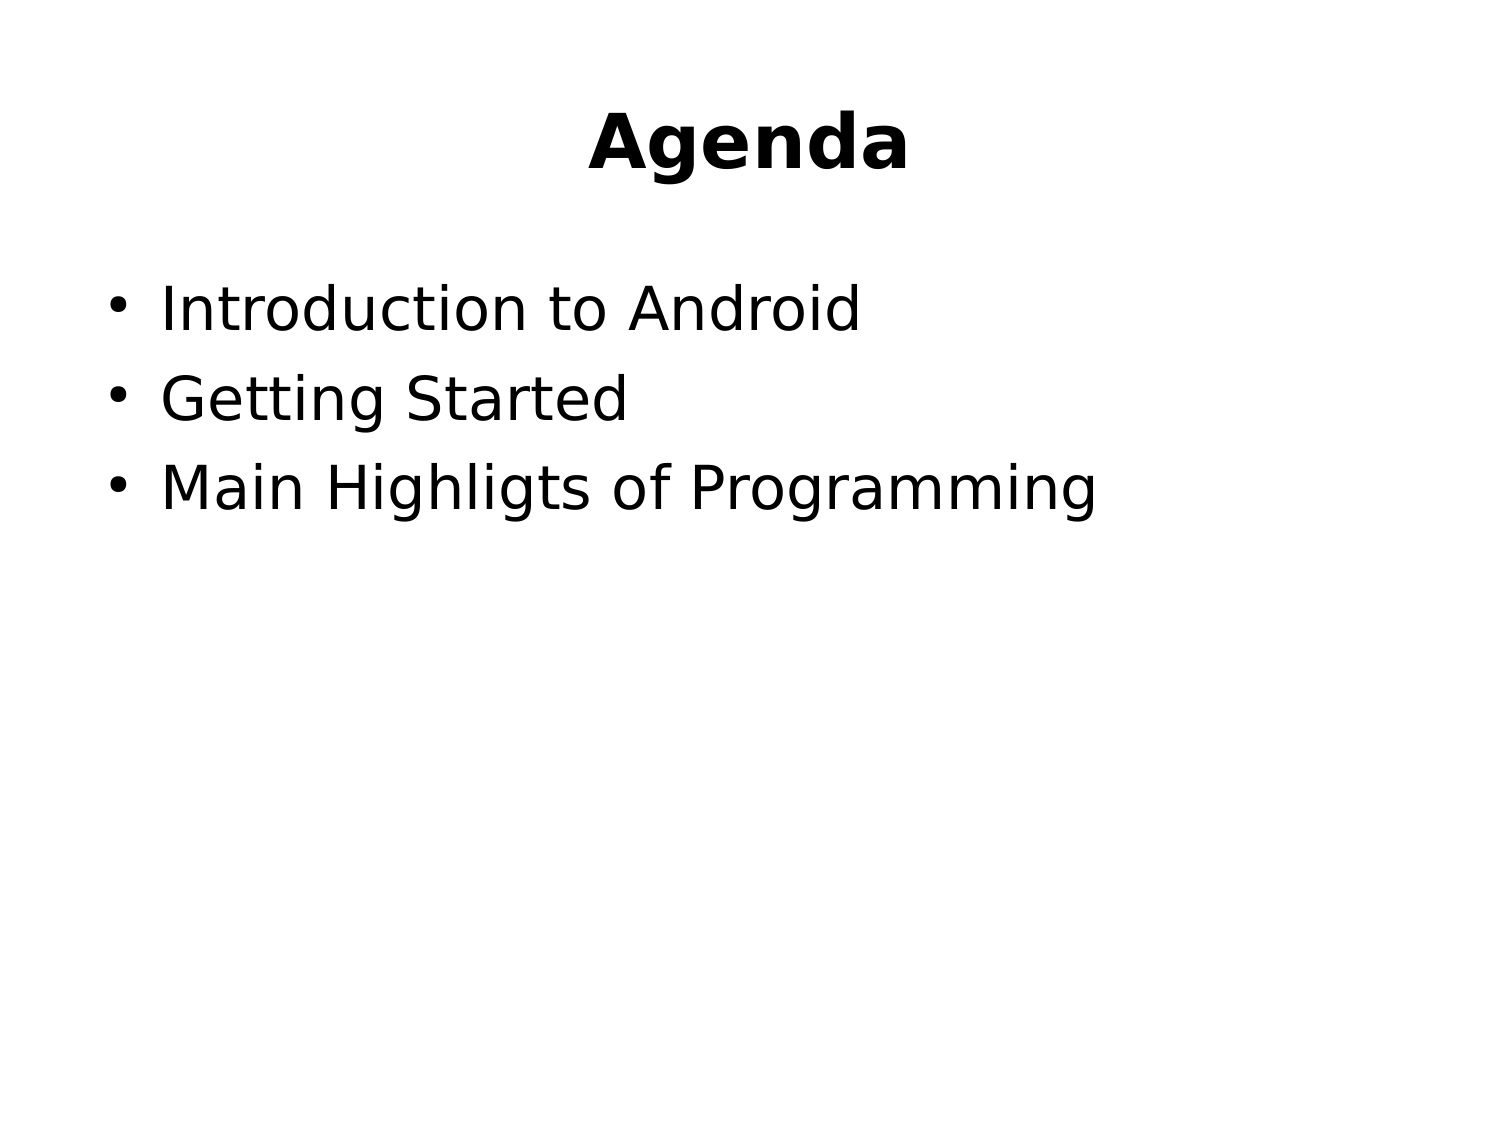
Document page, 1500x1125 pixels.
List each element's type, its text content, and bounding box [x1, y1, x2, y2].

title Agenda [75, 45, 1426, 233]
list Introduction to Android Getting Started Main Highligts of Programming [75, 262, 1426, 1005]
